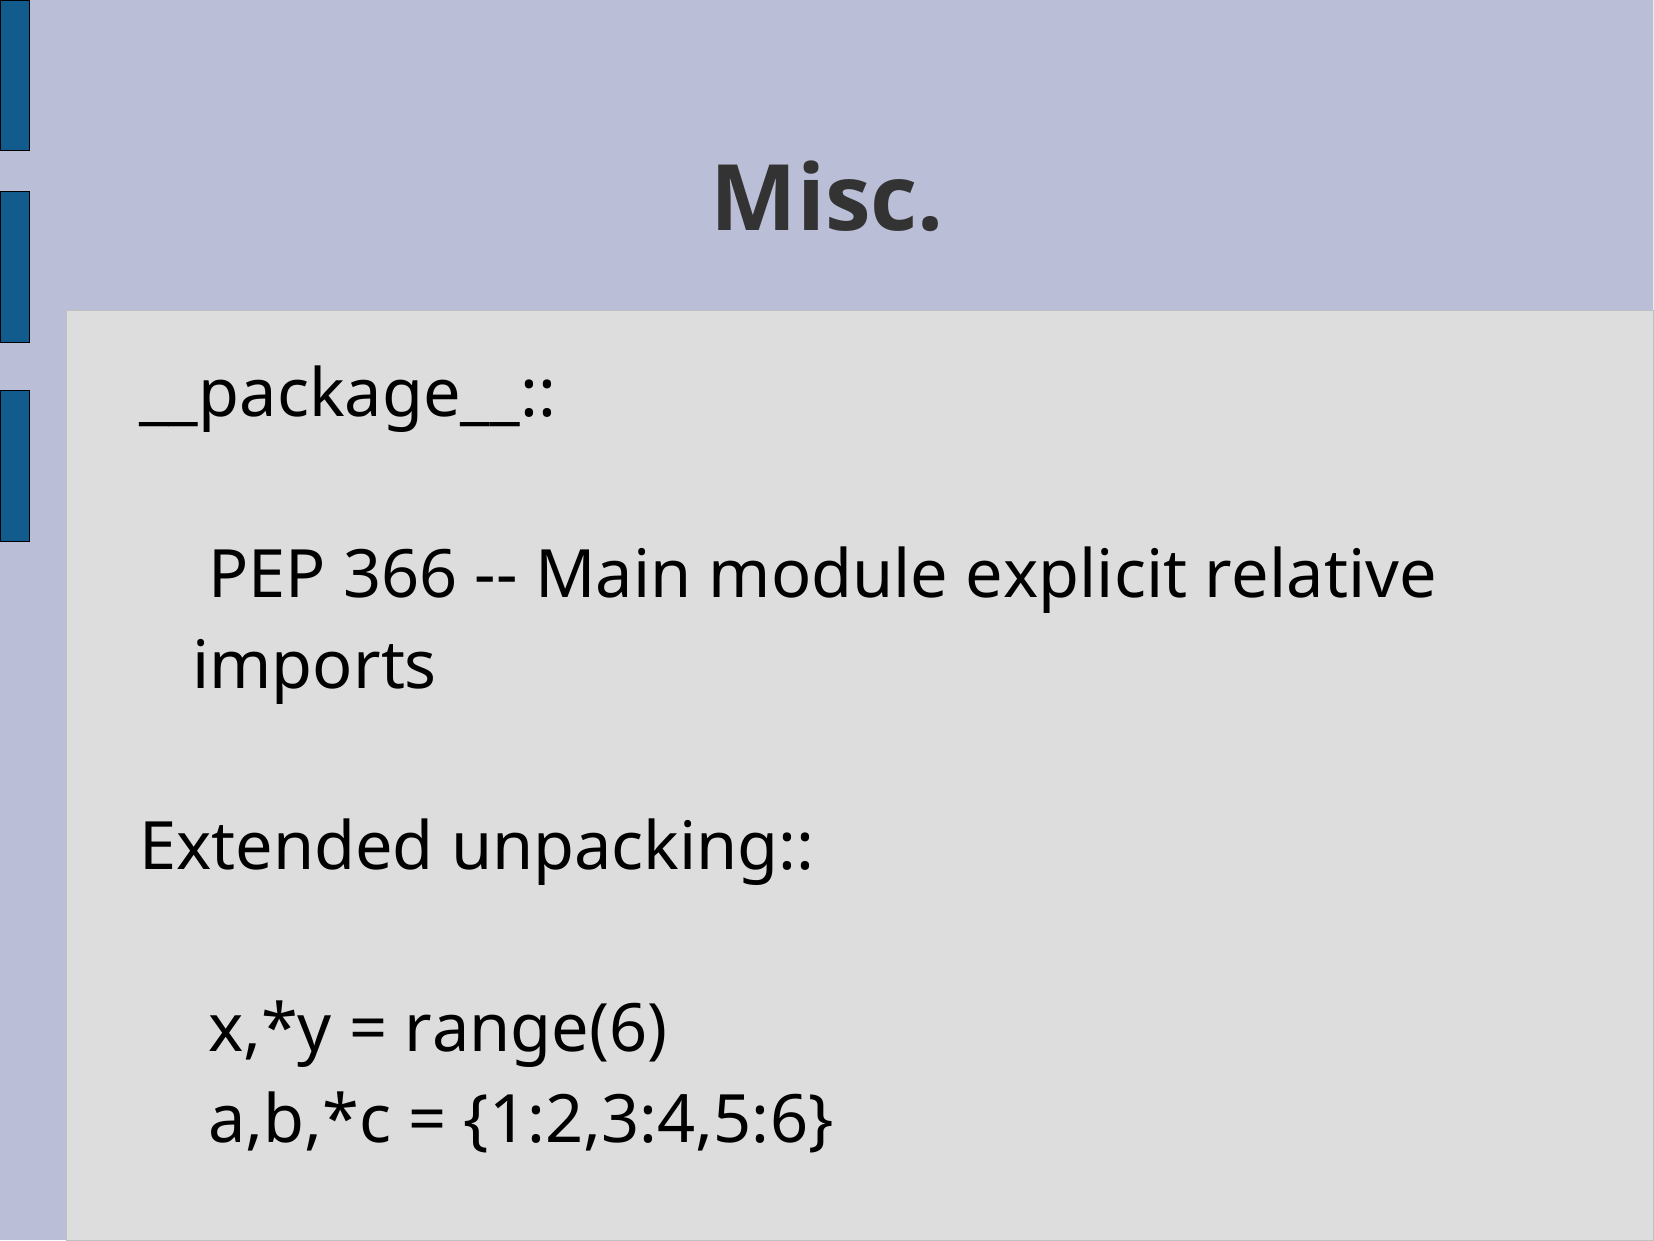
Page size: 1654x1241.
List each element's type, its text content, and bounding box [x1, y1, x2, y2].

title Misc. [121, 98, 1534, 291]
list __package__:: PEP 366 -- Main module explicit relative imports Extended unpacking:: x,*y = range(6) a,b,*c = {1:2,3:4,5:6} [121, 344, 1534, 1146]
